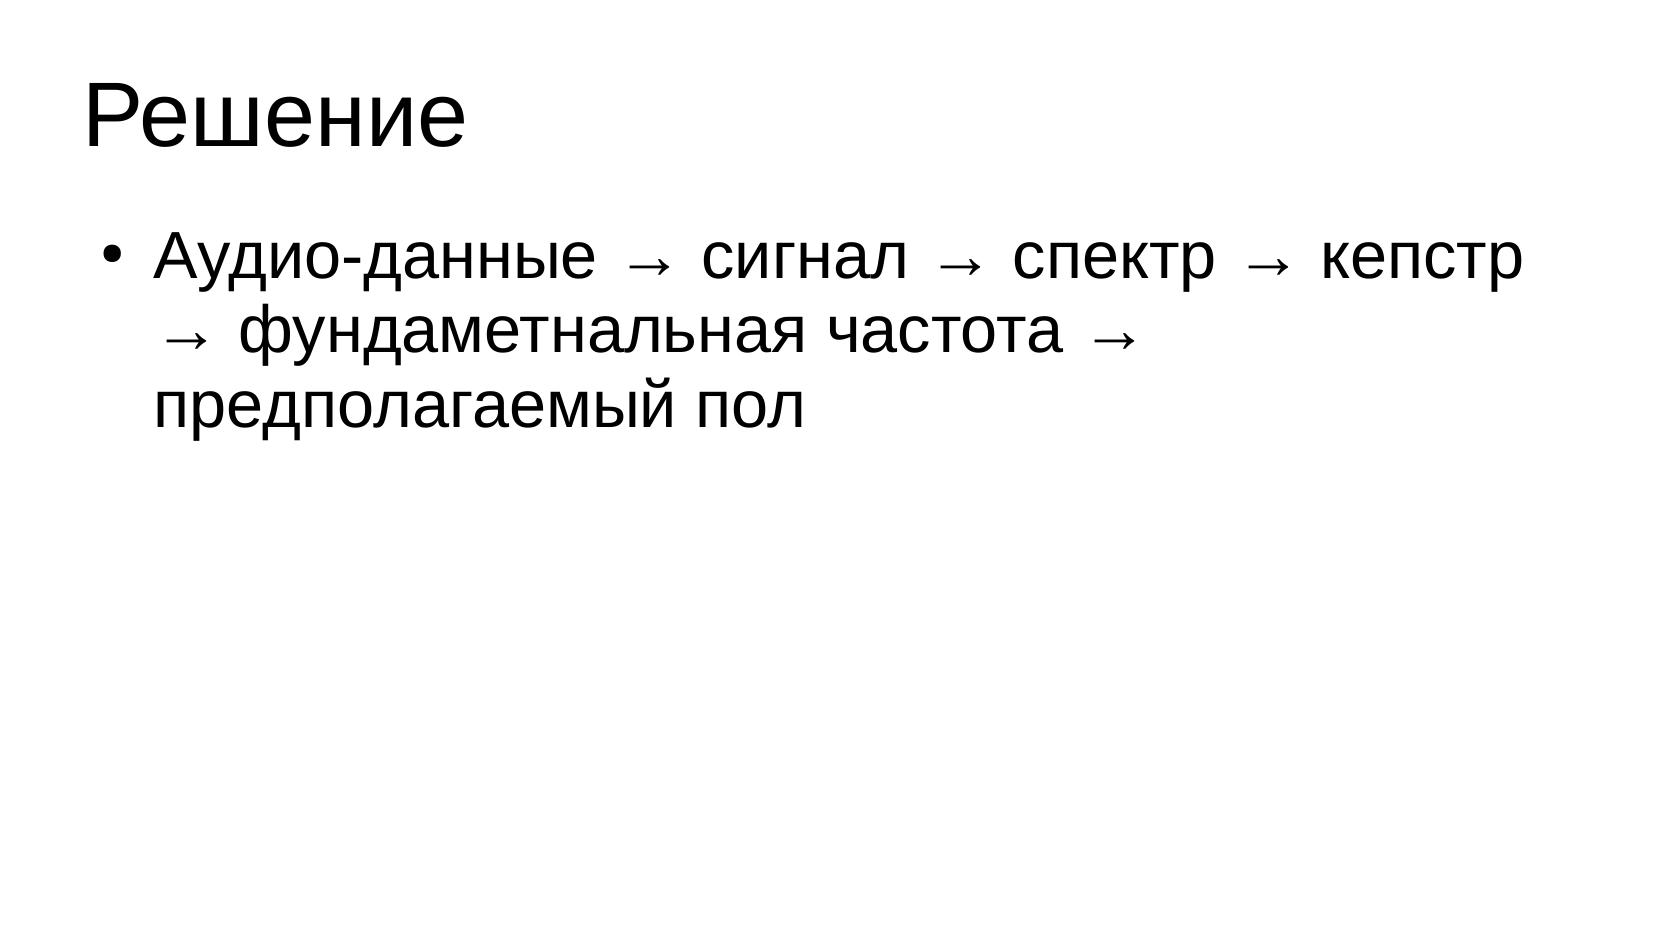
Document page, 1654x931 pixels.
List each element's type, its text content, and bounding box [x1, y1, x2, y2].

list Аудио-данные → сигнал → спектр → кепстр → фундаметнальная частота → предполагаемый пол [82, 217, 1571, 758]
title Решение [82, 37, 1571, 193]
